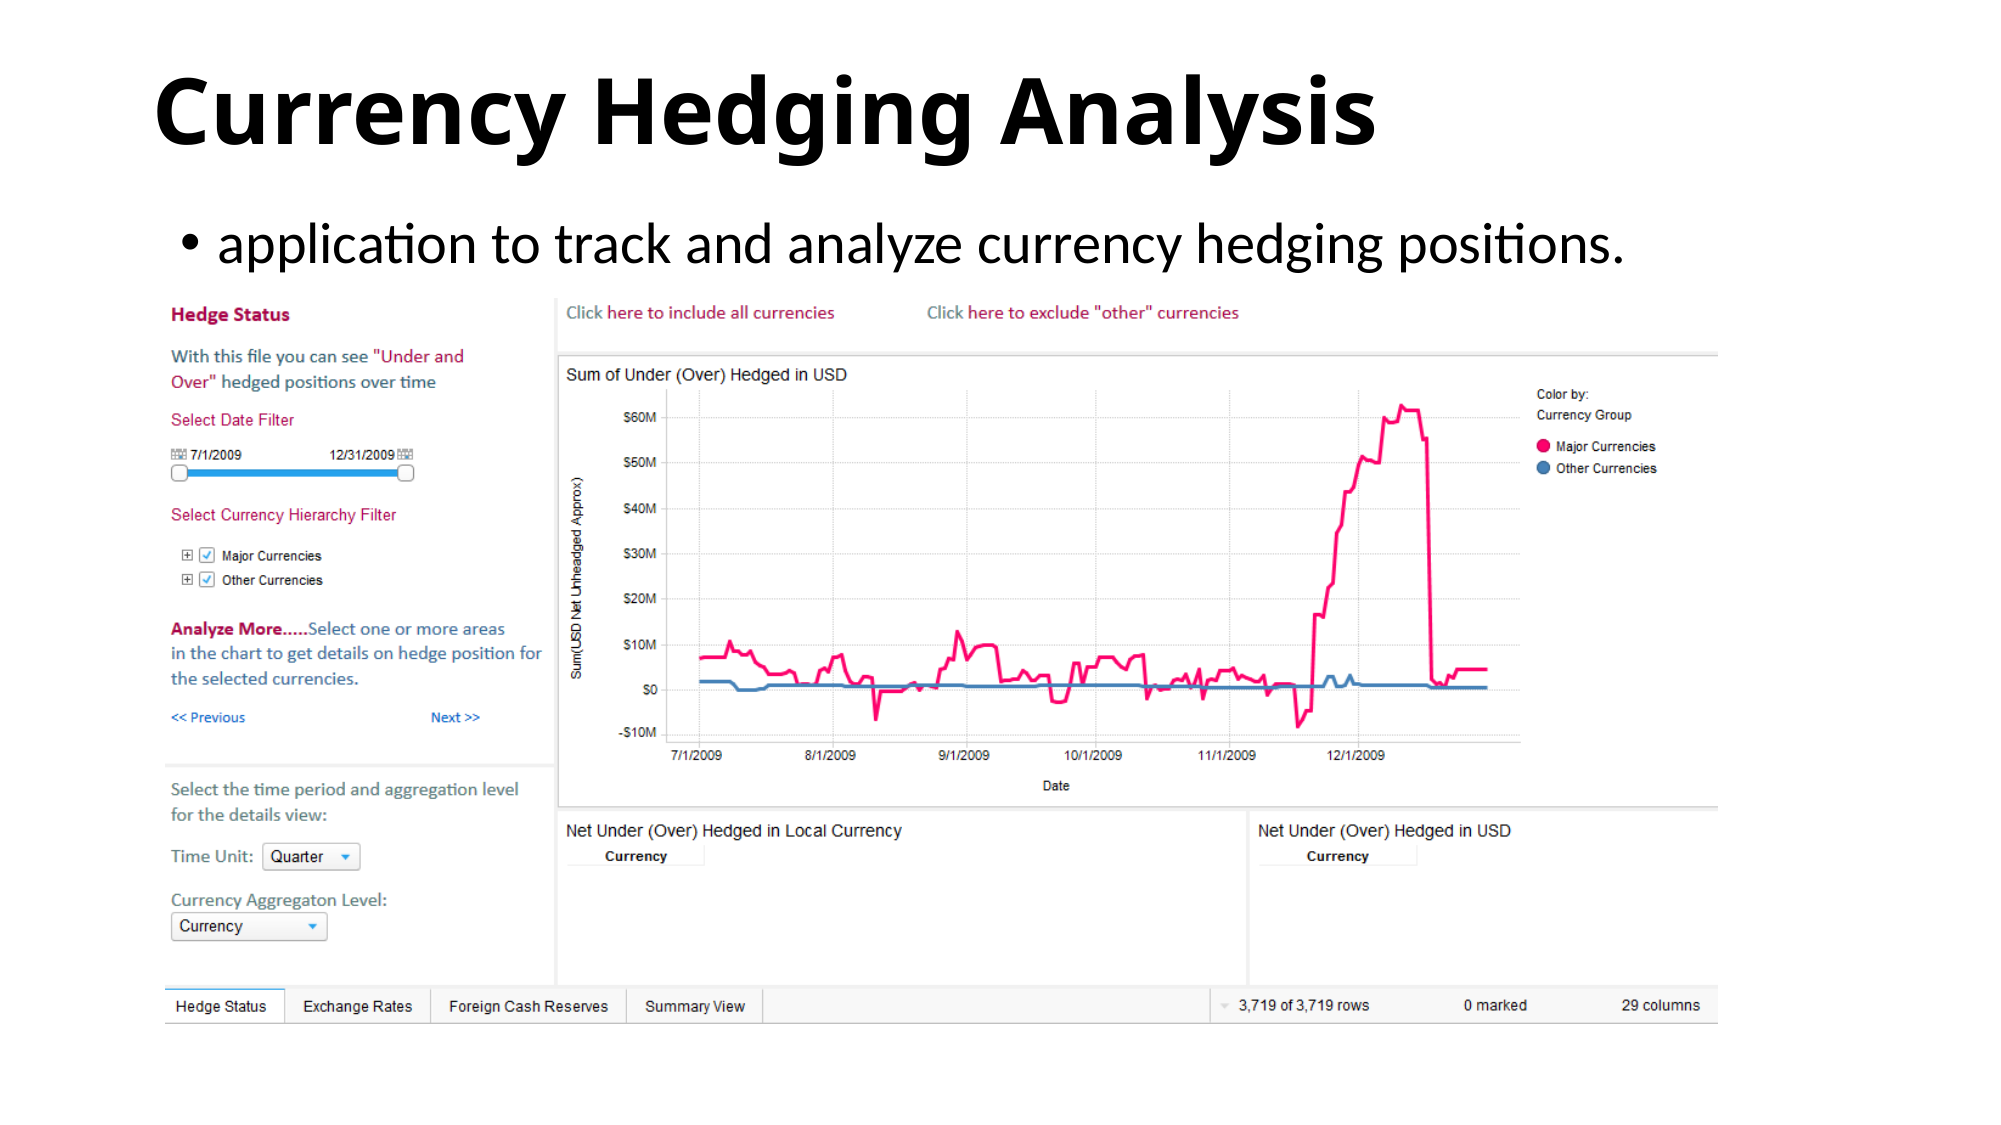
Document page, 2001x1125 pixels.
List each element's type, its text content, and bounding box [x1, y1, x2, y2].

picture [165, 298, 1718, 1024]
list application to track and analyze currency hedging positions. [165, 205, 1891, 920]
title Currency Hedging Analysis [137, 6, 1863, 224]
